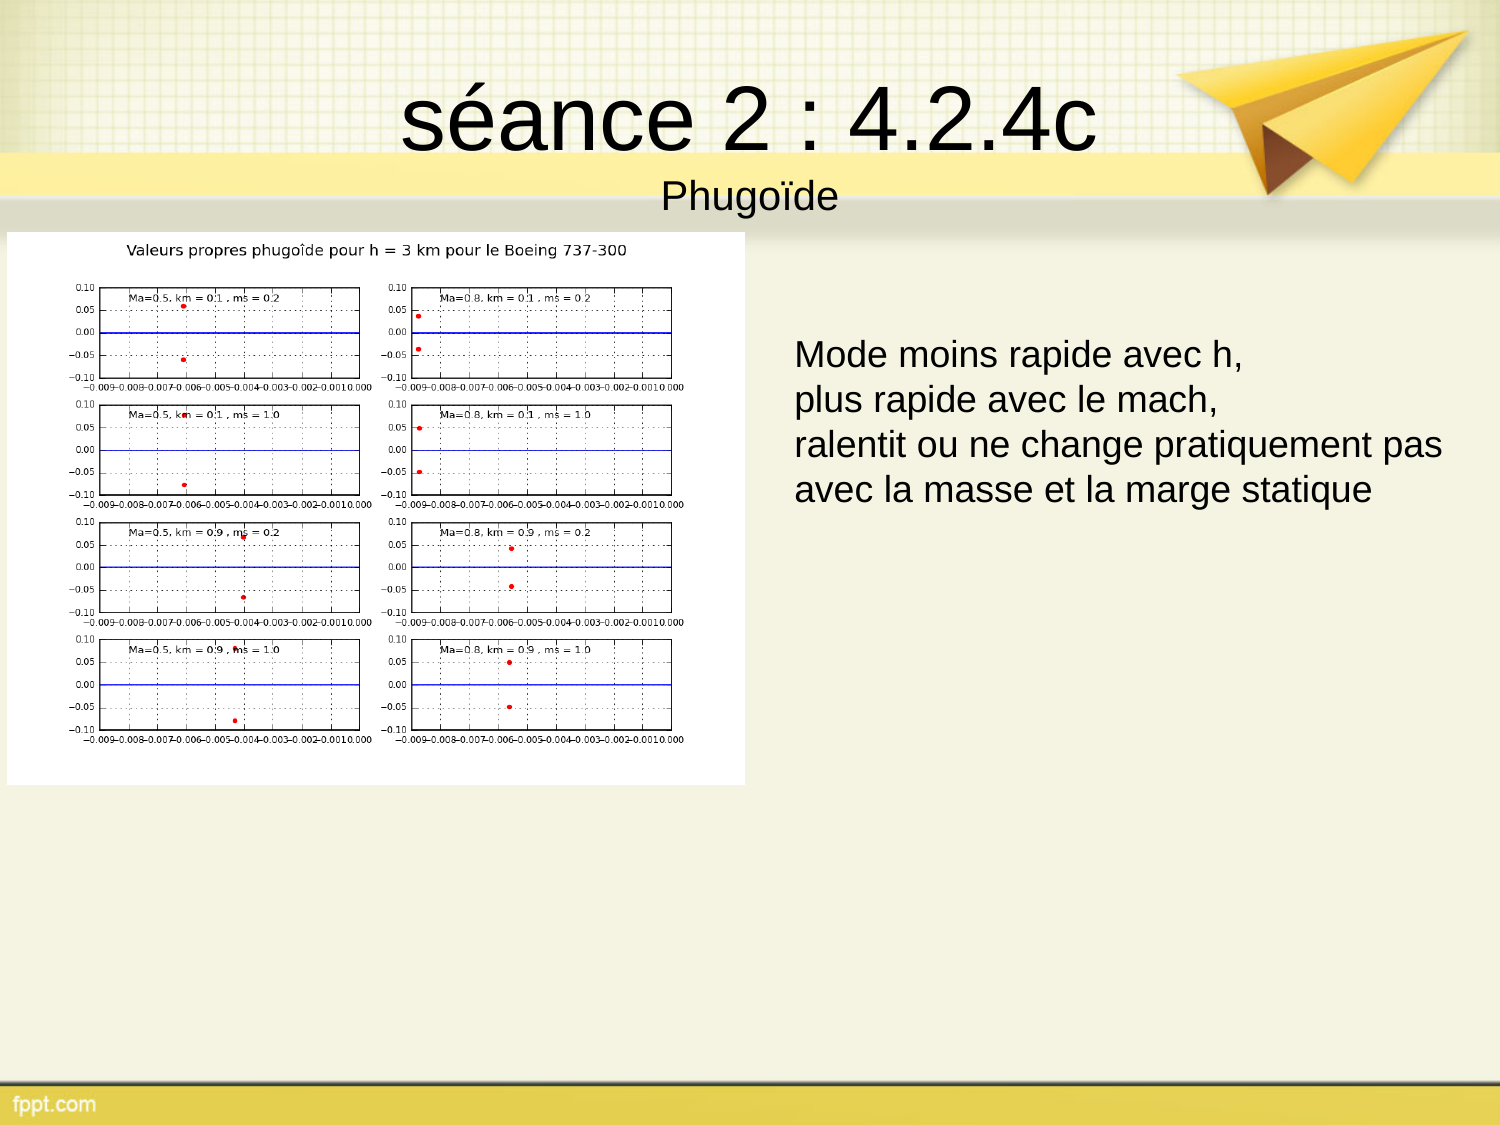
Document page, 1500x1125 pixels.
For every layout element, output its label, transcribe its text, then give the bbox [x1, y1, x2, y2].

text_box Mode moins rapide avec h, plus rapide avec le mach, ralentit ou ne change pratiquement pas avec la masse et la marge statique [779, 322, 1489, 518]
picture [0, 0, 1500, 1125]
title séance 2 : 4.2.4c Phugoïde [75, 45, 1426, 233]
